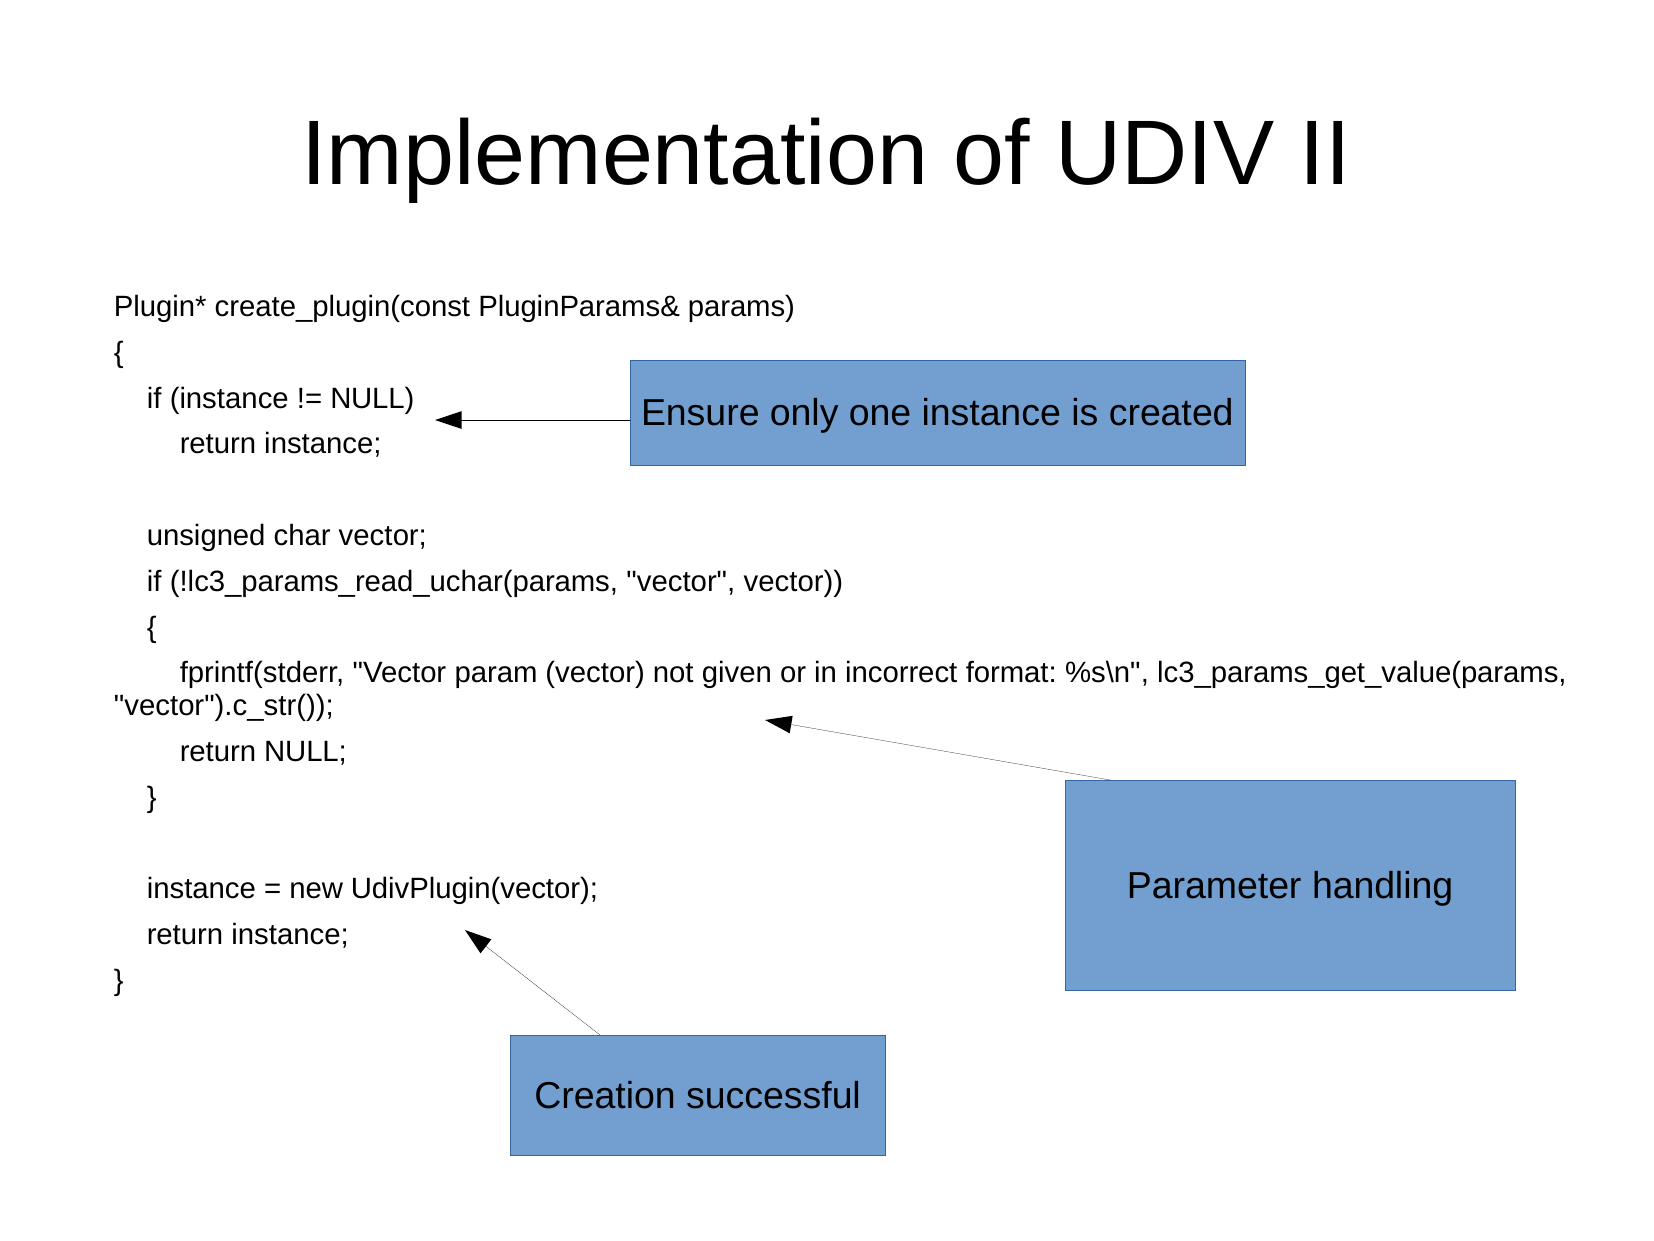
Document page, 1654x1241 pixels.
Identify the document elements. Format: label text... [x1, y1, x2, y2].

text_box Creation successful [510, 1035, 886, 1156]
text_box Parameter handling [1065, 780, 1516, 991]
title Implementation of UDIV II [82, 49, 1571, 257]
list Plugin* create_plugin(const PluginParams& params) { if (instance != NULL) return instance; unsigned char vector; if (!lc3_params_read_uchar(params, "vector", vector)) { fprintf(stderr, "Vector param (vector) not given or in incorrect format: %s\n", lc3_params_get_value(params, "vector").c_str()); return NULL; } instance = new UdivPlugin(vector); return instance; } [82, 290, 1571, 1010]
text_box Ensure only one instance is created [630, 360, 1246, 466]
